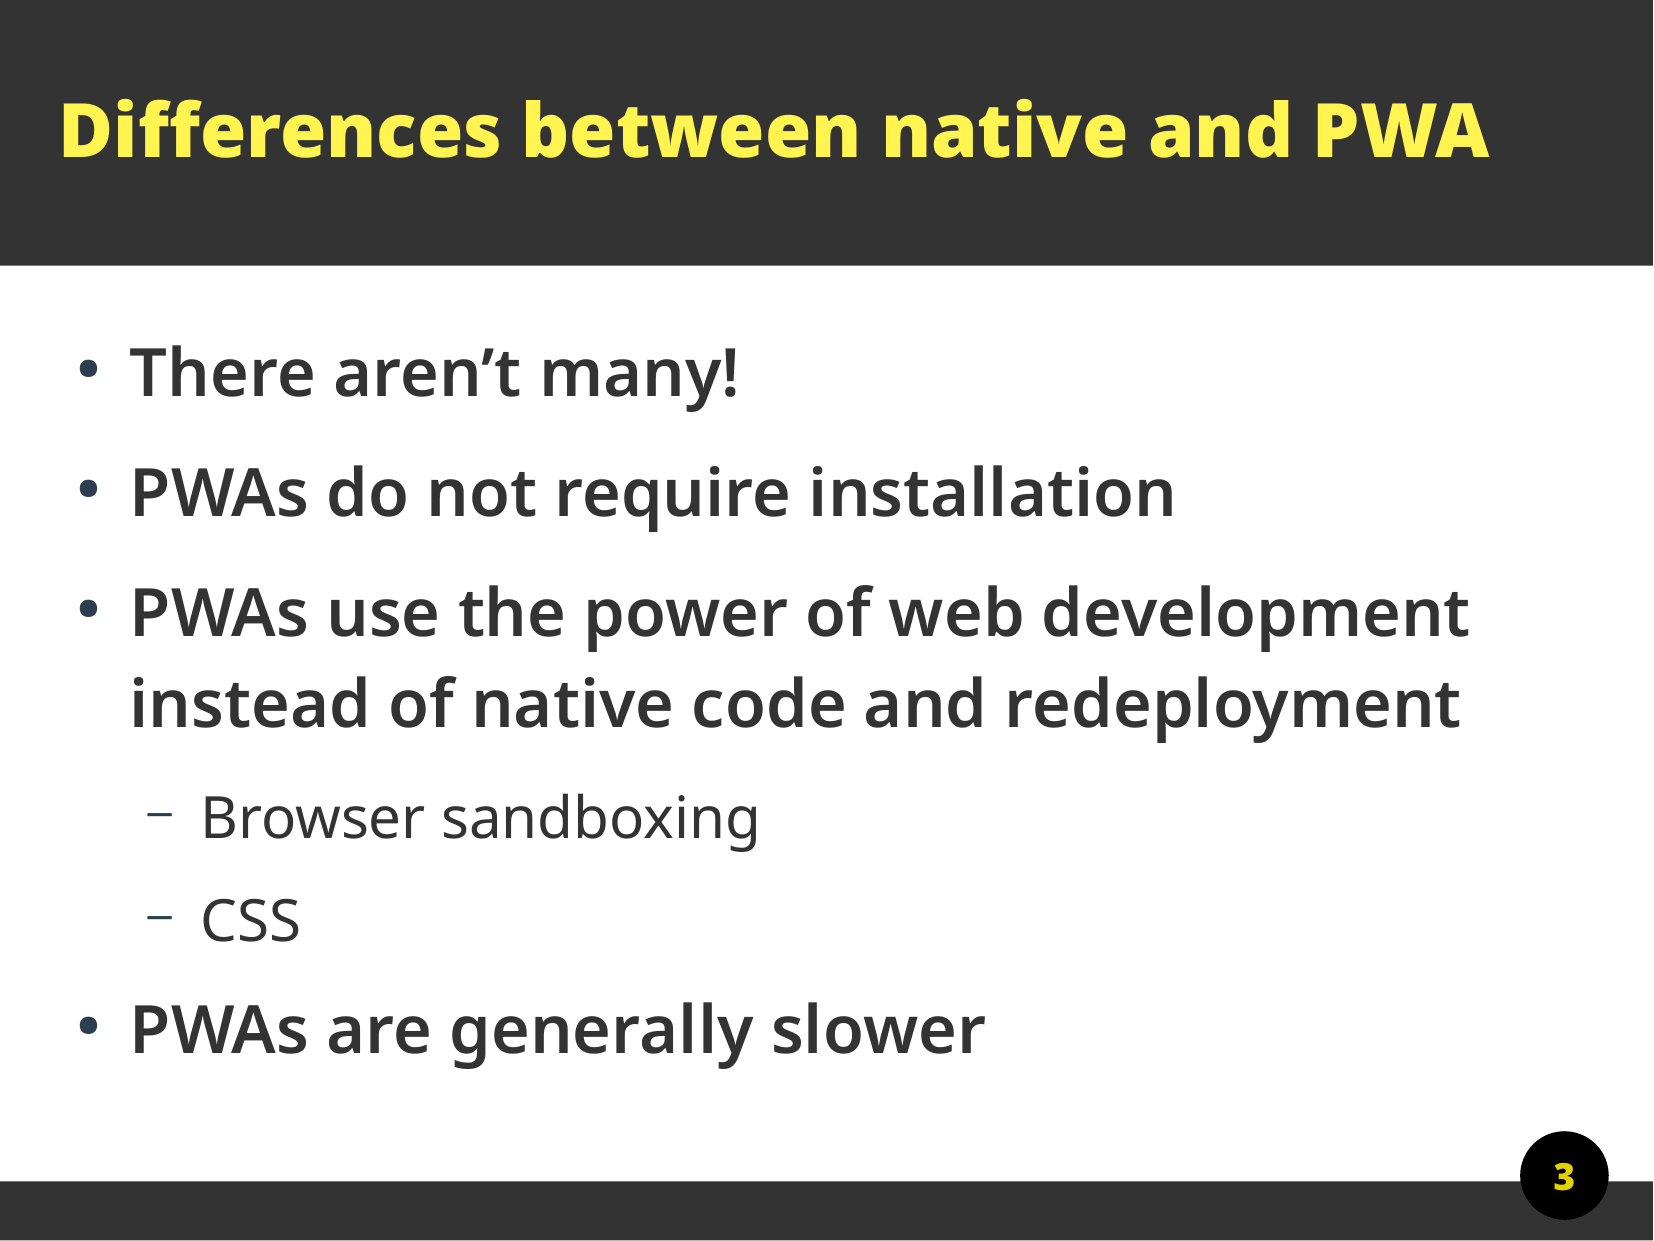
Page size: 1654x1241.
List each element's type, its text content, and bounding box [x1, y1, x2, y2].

title Differences between native and PWA [58, 49, 1594, 207]
list There aren’t many! PWAs do not require installation PWAs use the power of web development instead of native code and redeployment Browser sandboxing CSS PWAs are generally slower [58, 324, 1594, 1152]
